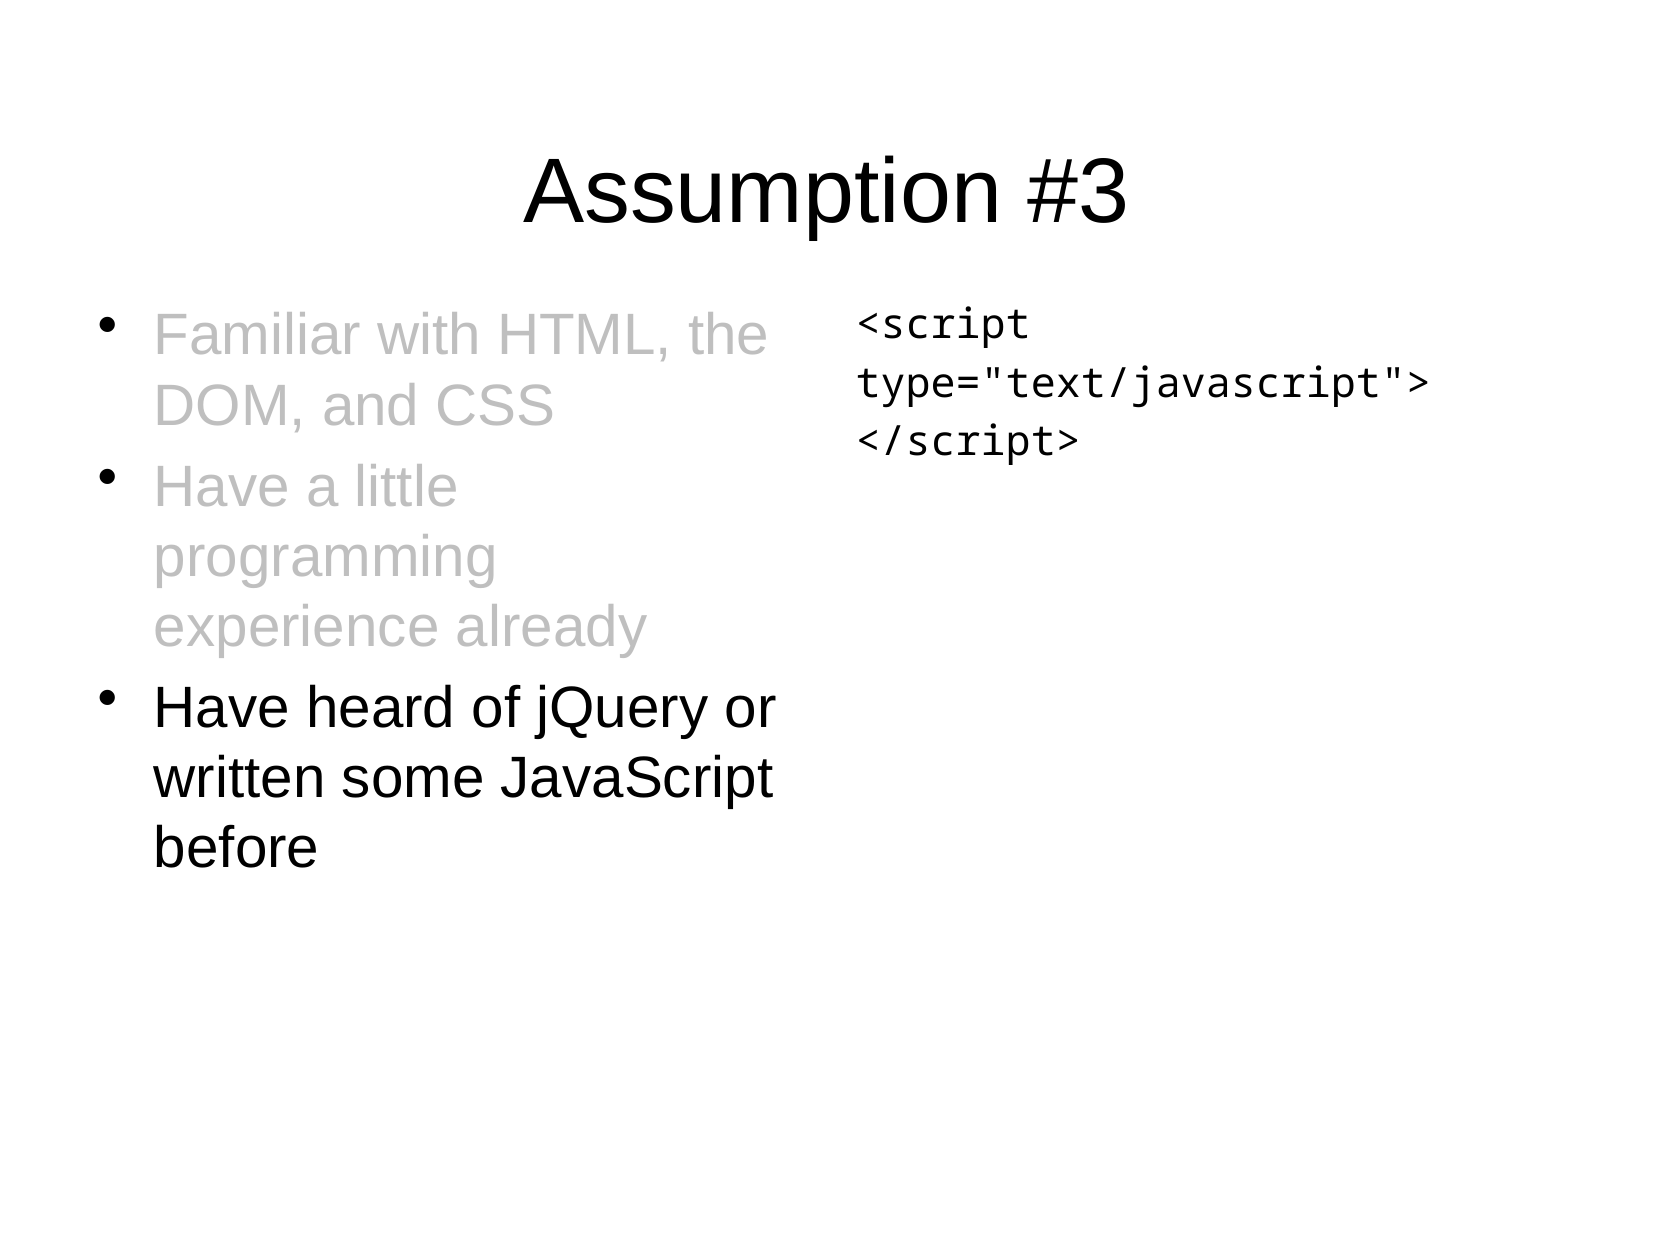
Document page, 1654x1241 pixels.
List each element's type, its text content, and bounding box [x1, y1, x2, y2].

list Familiar with HTML, the DOM, and CSS Have a little programming experience already Have heard of jQuery or written some JavaScript before [82, 289, 813, 1108]
title Assumption #3 [82, 82, 1571, 290]
list <script type="text/javascript"> </script> [840, 289, 1571, 1026]
